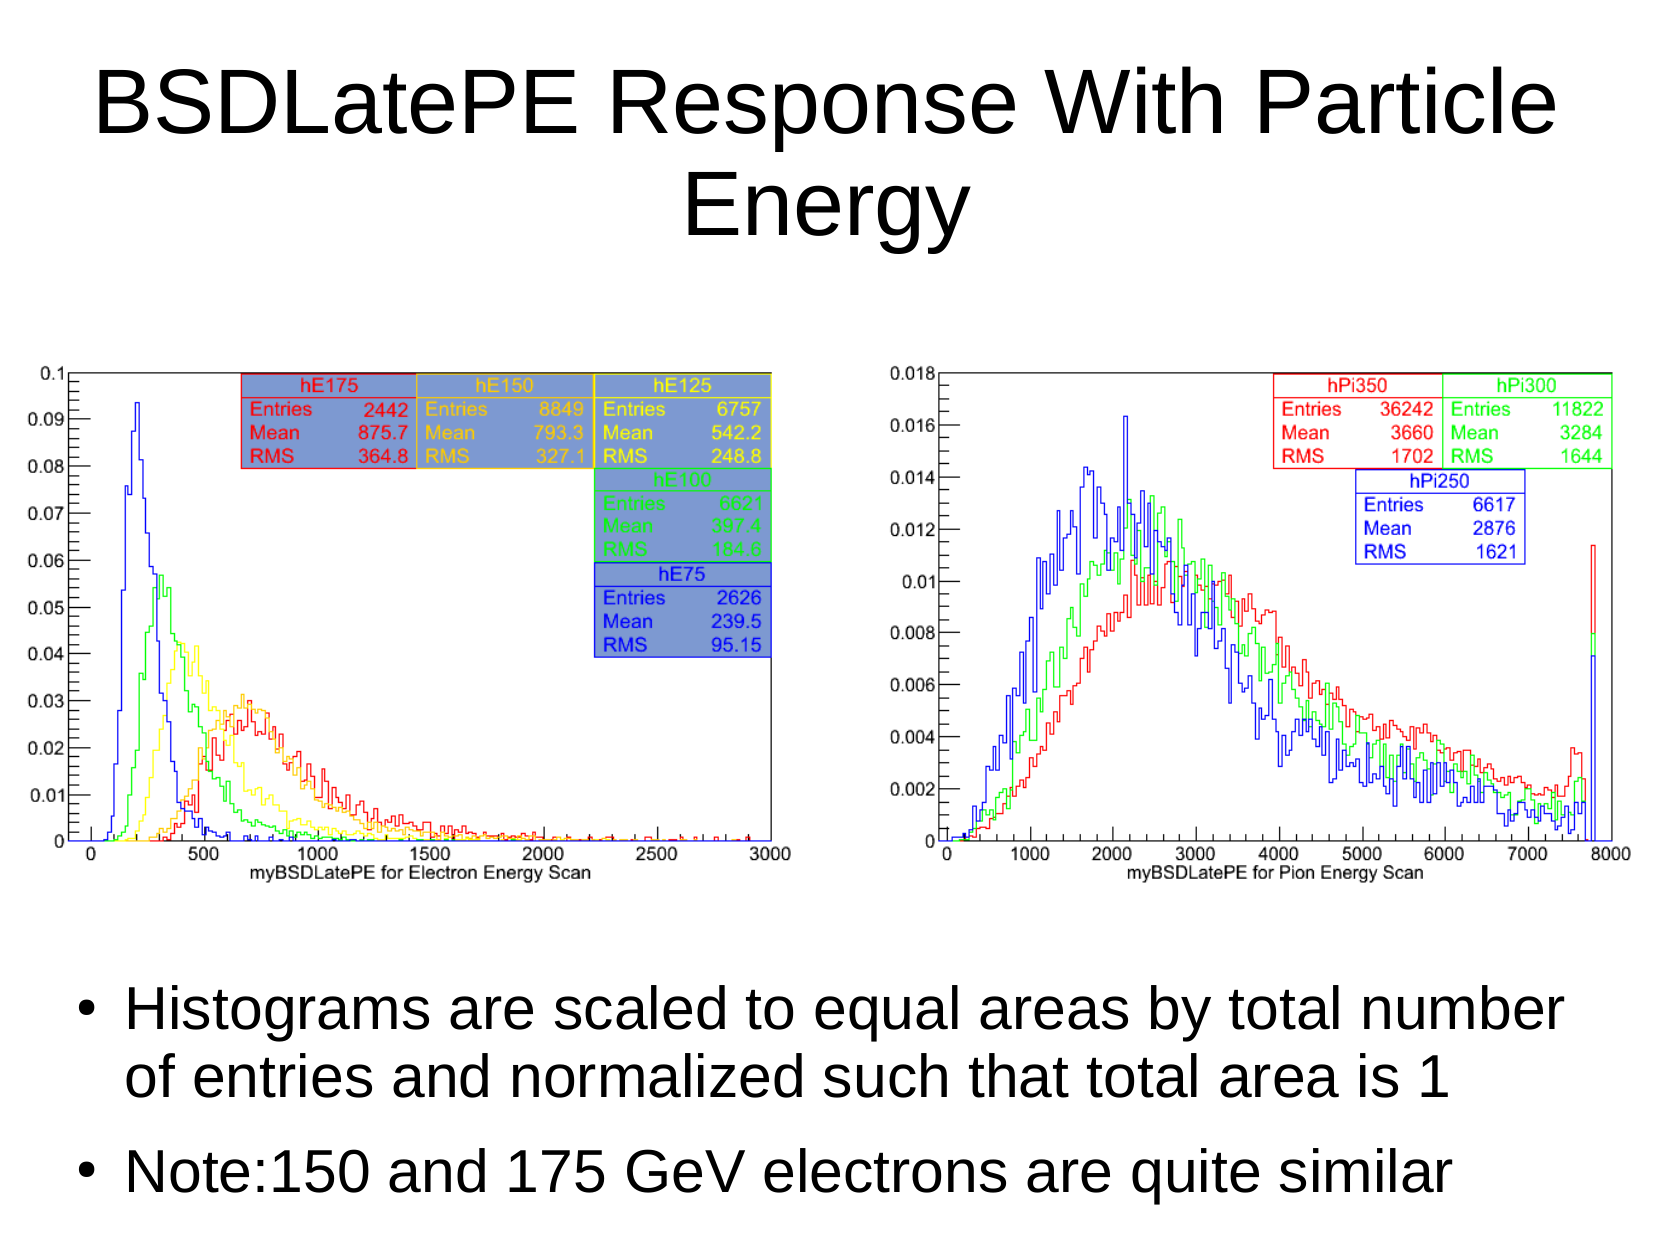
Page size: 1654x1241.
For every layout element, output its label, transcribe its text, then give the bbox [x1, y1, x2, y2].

title BSDLatePE Response With Particle Energy [82, 49, 1571, 257]
list Histograms are scaled to equal areas by total number of entries and normalized such that total area is 1 Note:150 and 175 GeV electrons are quite similar [60, 975, 1576, 1241]
picture [0, 314, 1654, 901]
